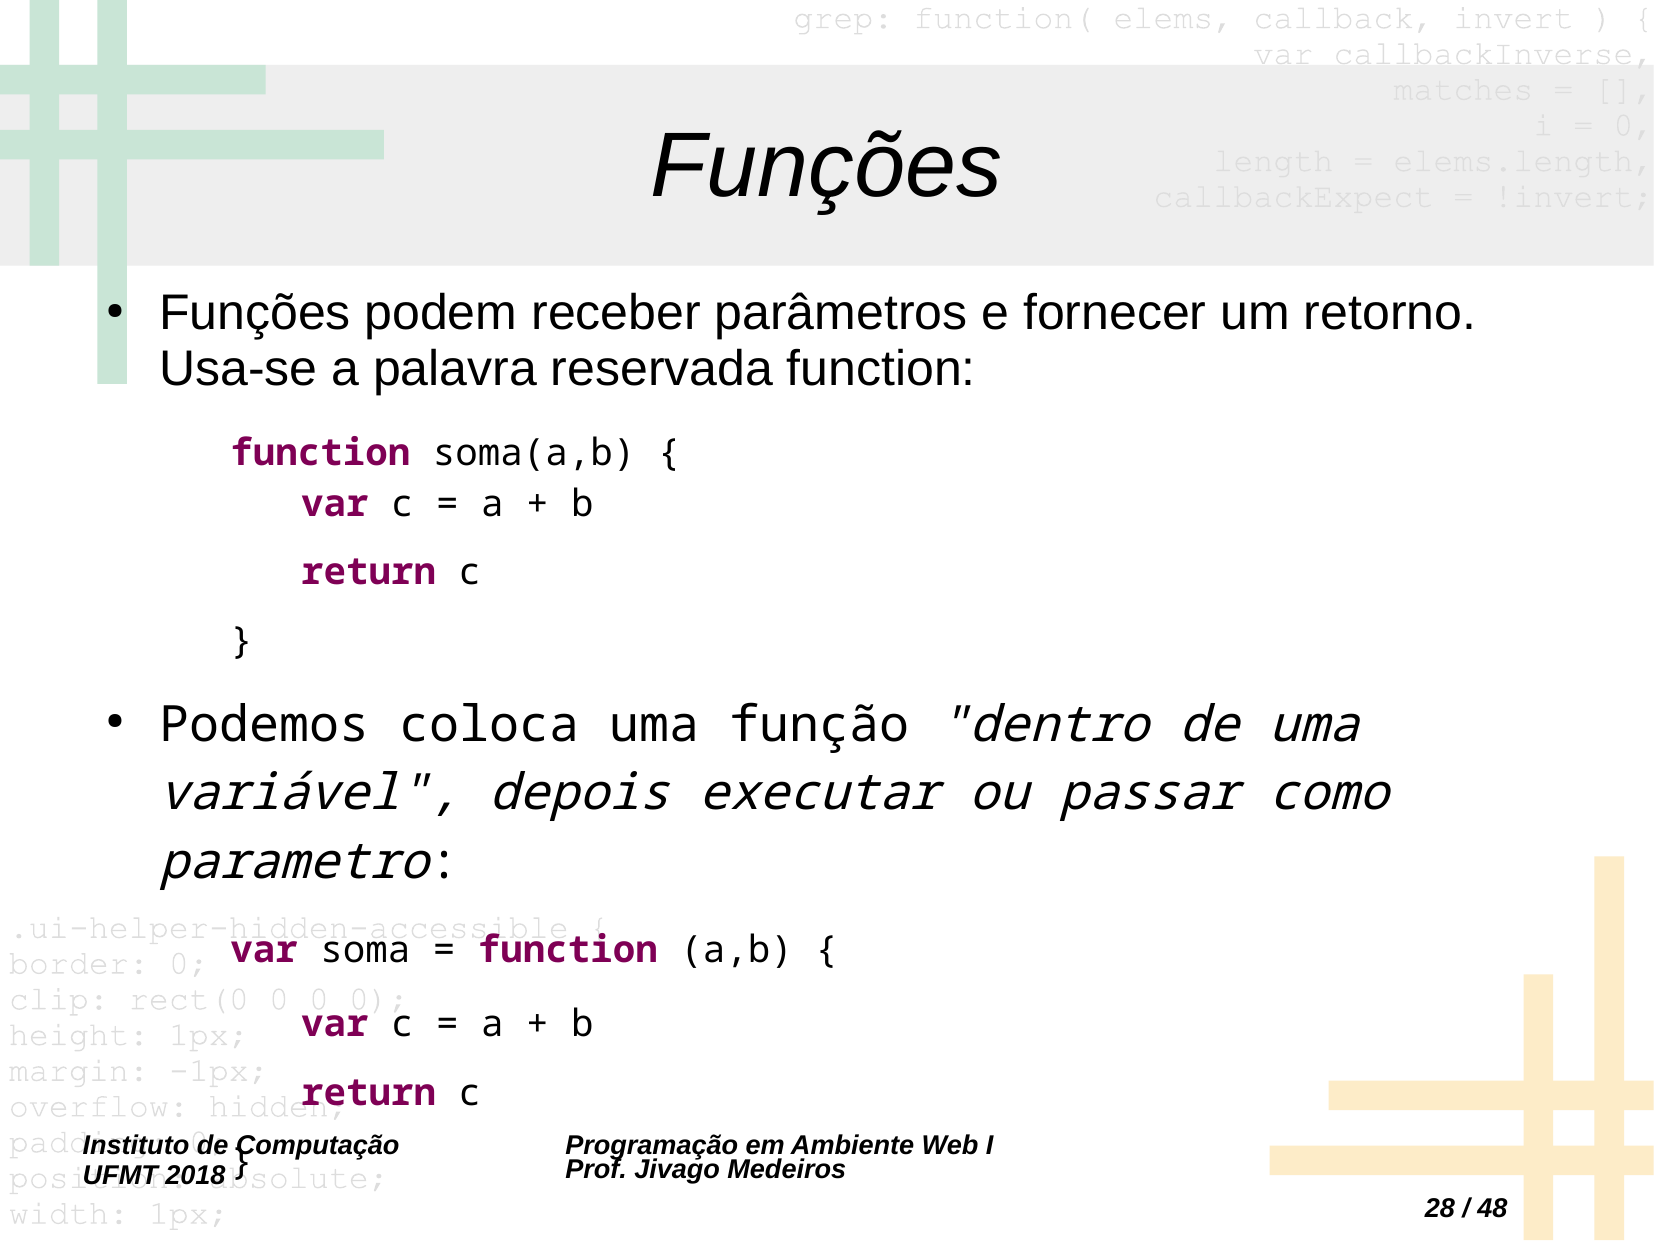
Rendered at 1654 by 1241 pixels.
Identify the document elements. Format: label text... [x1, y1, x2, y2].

title Funções [82, 61, 1571, 269]
list Funções podem receber parâmetros e fornecer um retorno. Usa-se a palavra reservada function: function soma(a,b) { var c = a + b return c } Podemos coloca uma função "dentro de uma variável", depois executar ou passar como parametro: var soma = function (a,b) { var c = a + b return c } [88, 284, 1577, 1241]
